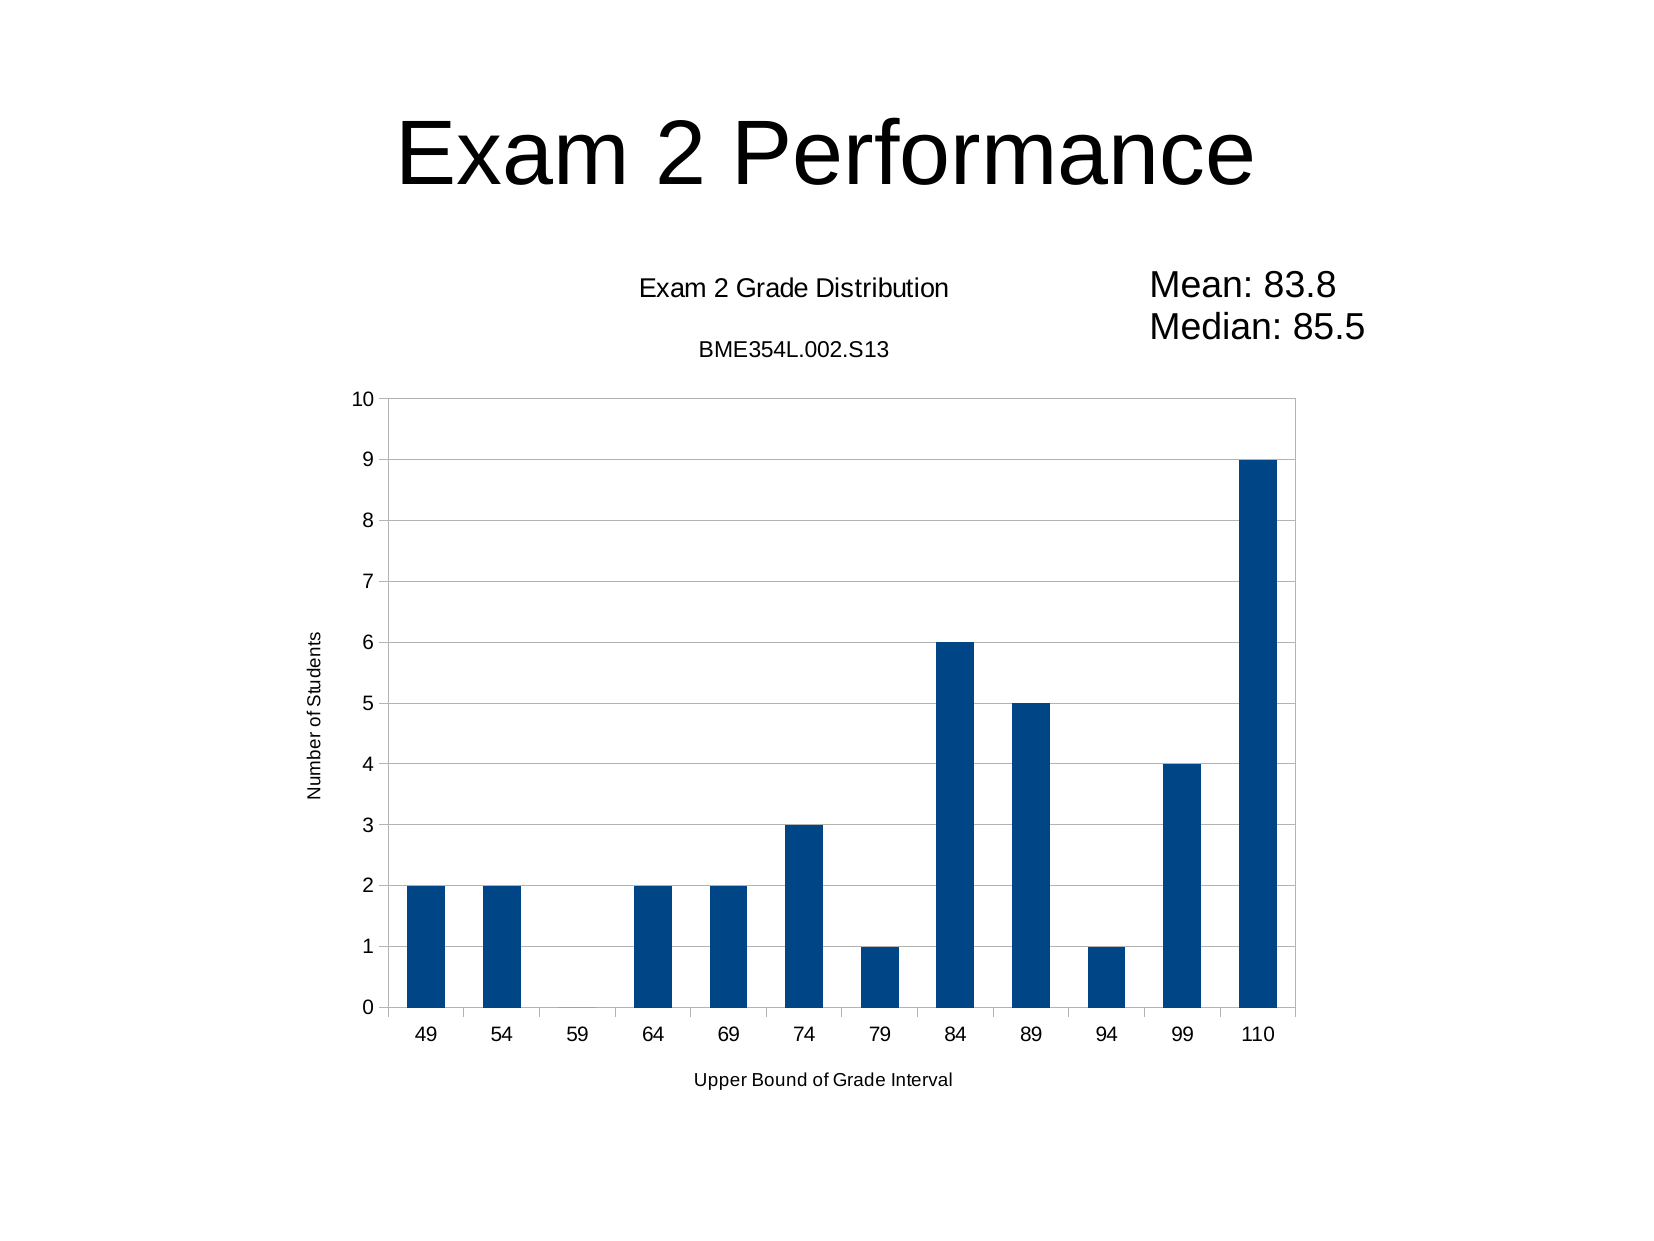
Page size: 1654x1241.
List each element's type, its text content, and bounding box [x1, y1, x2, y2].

text_box Mean: 83.8 Median: 85.5 [1134, 256, 1381, 356]
title Exam 2 Performance [82, 49, 1571, 257]
chart [270, 240, 1317, 1122]
